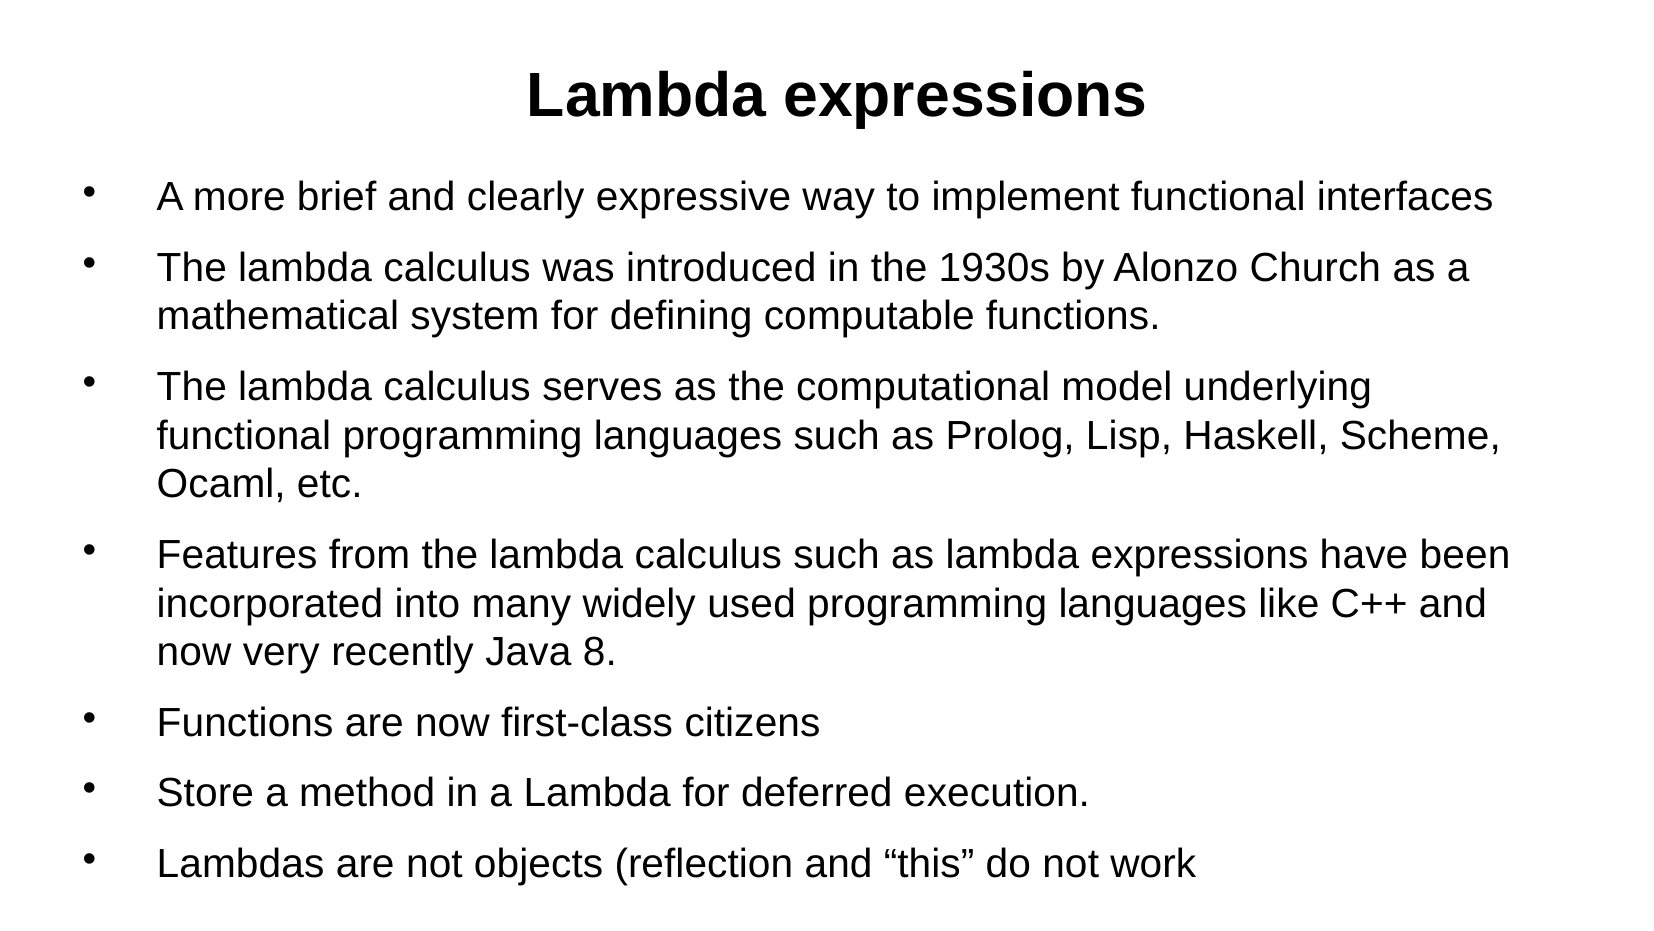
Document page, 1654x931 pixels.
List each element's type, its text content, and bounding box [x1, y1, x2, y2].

list A more brief and clearly expressive way to implement functional interfaces The lambda calculus was introduced in the 1930s by Alonzo Church as a mathematical system for defining computable functions. The lambda calculus serves as the computational model underlying functional programming languages such as Prolog, Lisp, Haskell, Scheme, Ocaml, etc. Features from the lambda calculus such as lambda expressions have been incorporated into many widely used programming languages like C++ and now very recently Java 8. Functions are now first-class citizens Store a method in a Lambda for deferred execution. Lambdas are not objects (reflection and “this” do not work [82, 168, 1538, 889]
title Lambda expressions [82, 54, 1571, 129]
